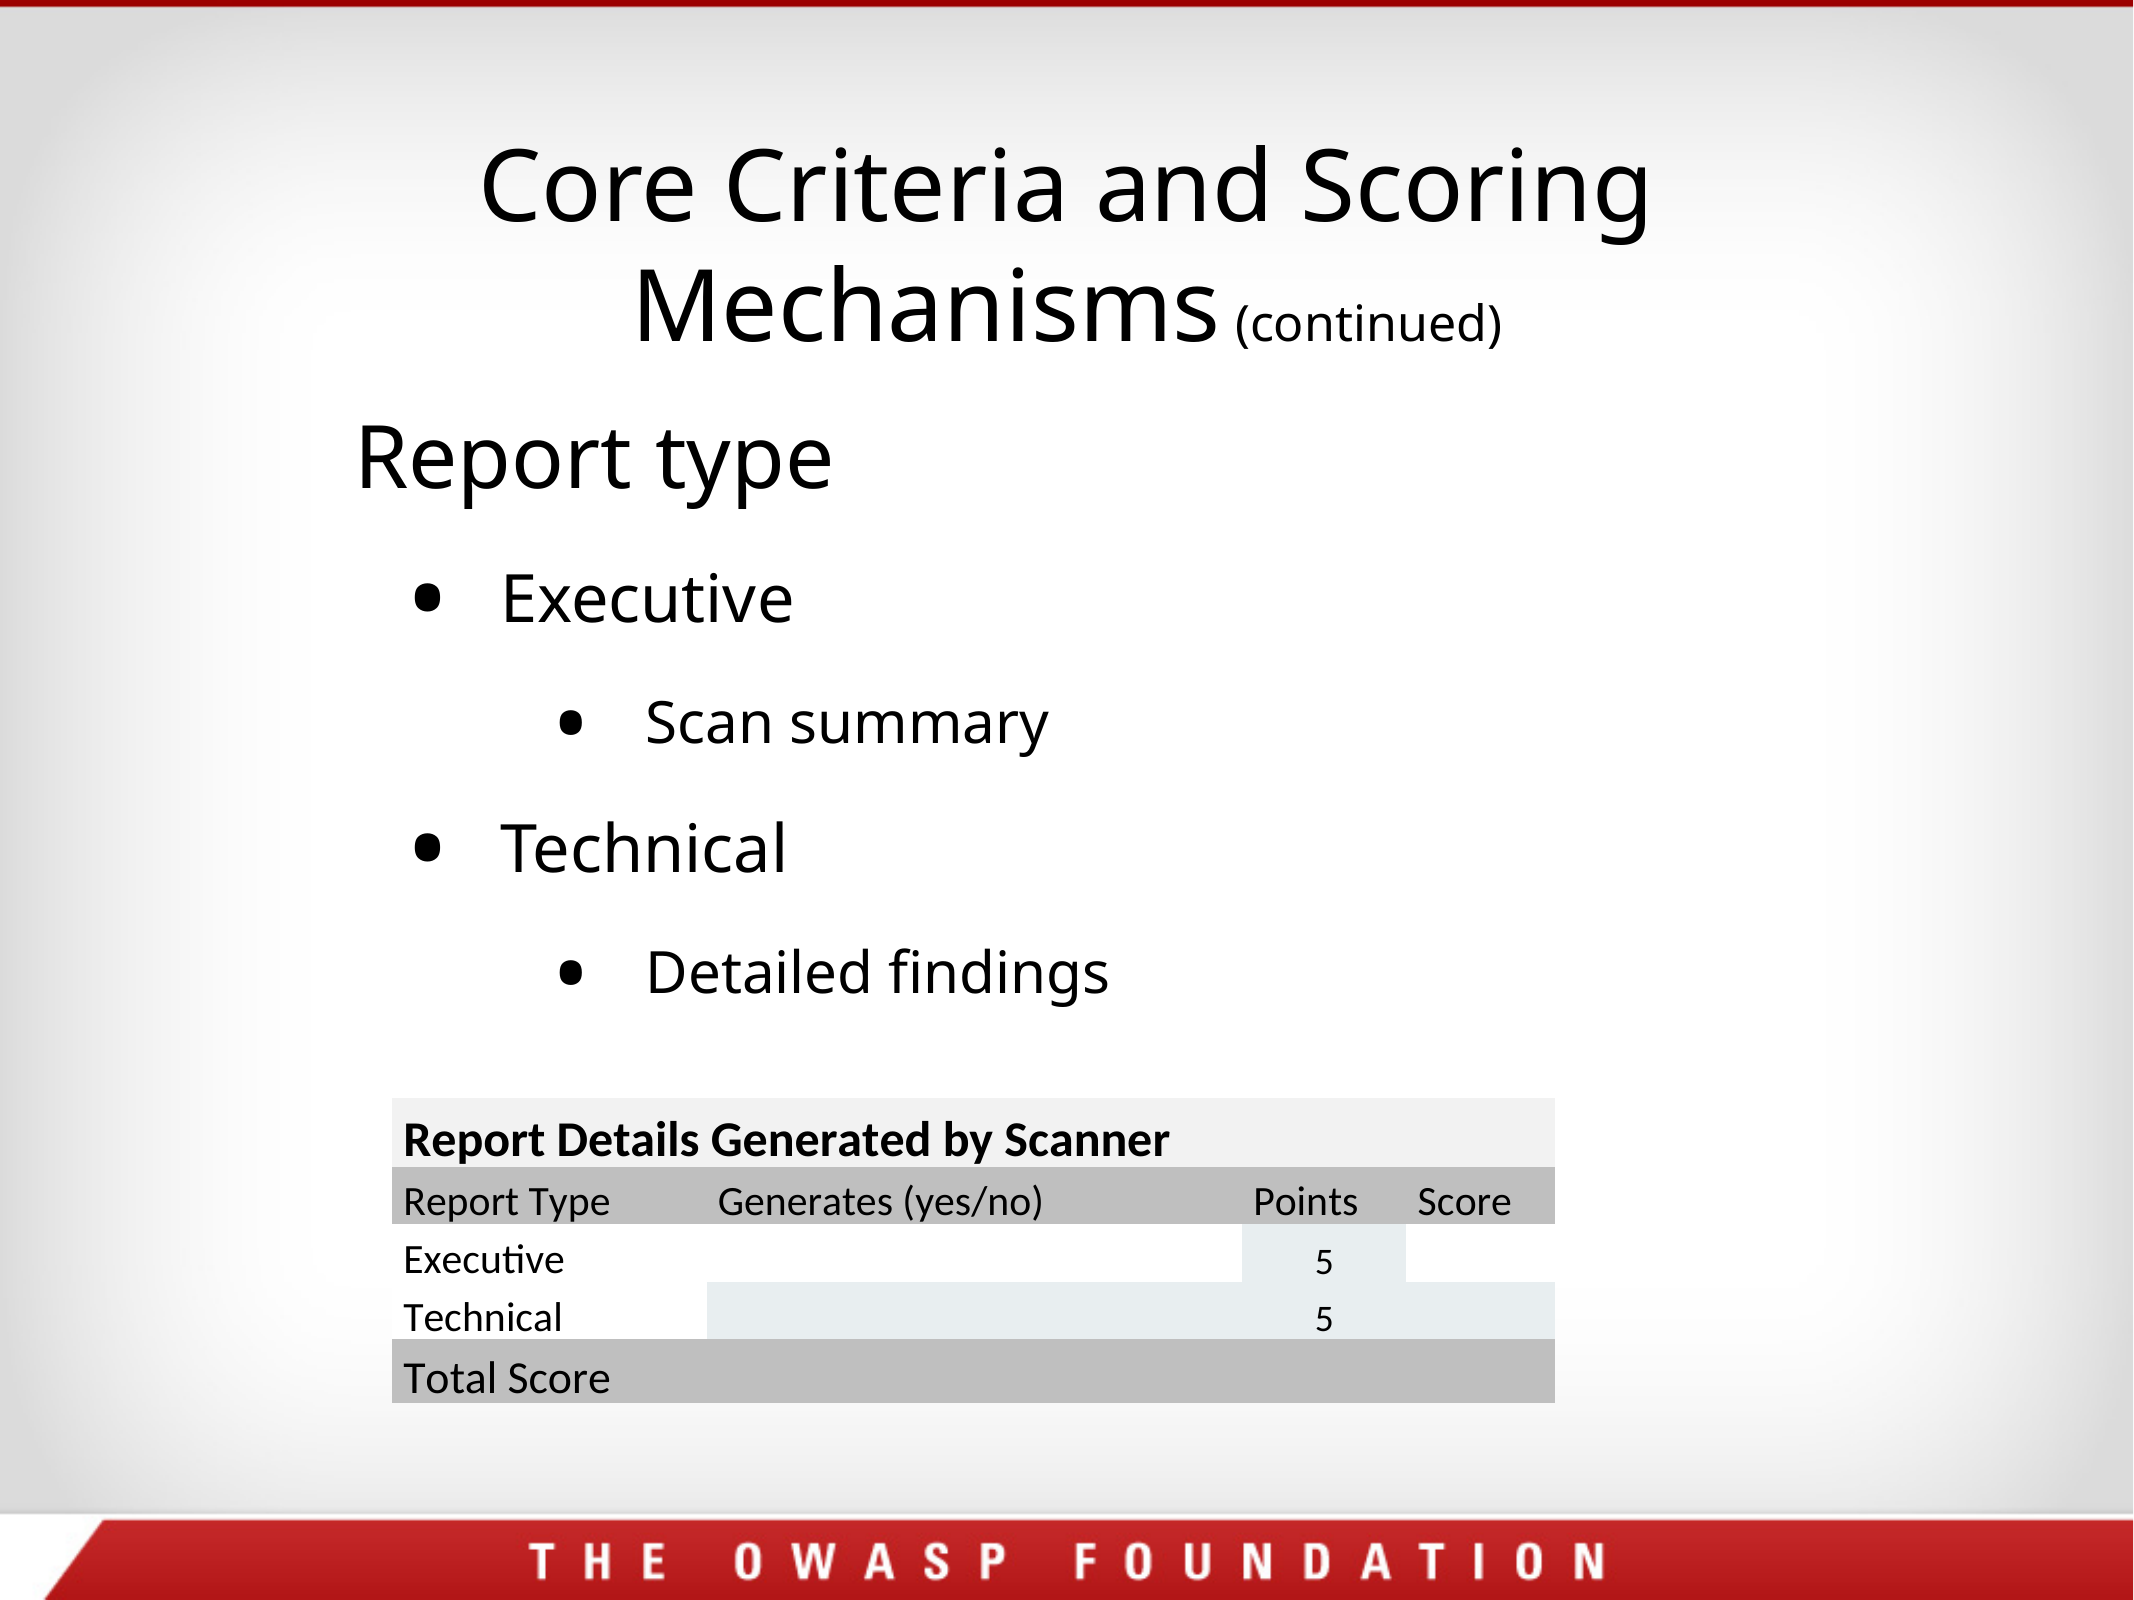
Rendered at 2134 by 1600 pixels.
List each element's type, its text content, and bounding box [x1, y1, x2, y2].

table_cell 5 [1242, 1282, 1406, 1339]
table_cell Generates (yes/no) [707, 1167, 1242, 1224]
table_cell [707, 1282, 1242, 1339]
picture [0, 0, 2134, 1600]
table_cell [1406, 1282, 1555, 1339]
table_cell Total Score [392, 1339, 1406, 1403]
list Report type Executive Scan summary Technical Detailed findings [208, 454, 1925, 1510]
table_cell [1406, 1224, 1555, 1282]
table_cell Executive [392, 1224, 707, 1282]
table_cell [707, 1224, 1242, 1282]
table_cell Points [1242, 1167, 1406, 1224]
table_cell Technical [392, 1282, 707, 1339]
table_header Report Details Generated by Scanner [392, 1098, 1555, 1167]
title Core Criteria and Scoring Mechanisms (continued) [208, 22, 1925, 454]
table_cell Score [1406, 1167, 1555, 1224]
table_cell [1406, 1339, 1555, 1403]
table_cell 5 [1242, 1224, 1406, 1282]
table_cell Report Type [392, 1167, 707, 1224]
